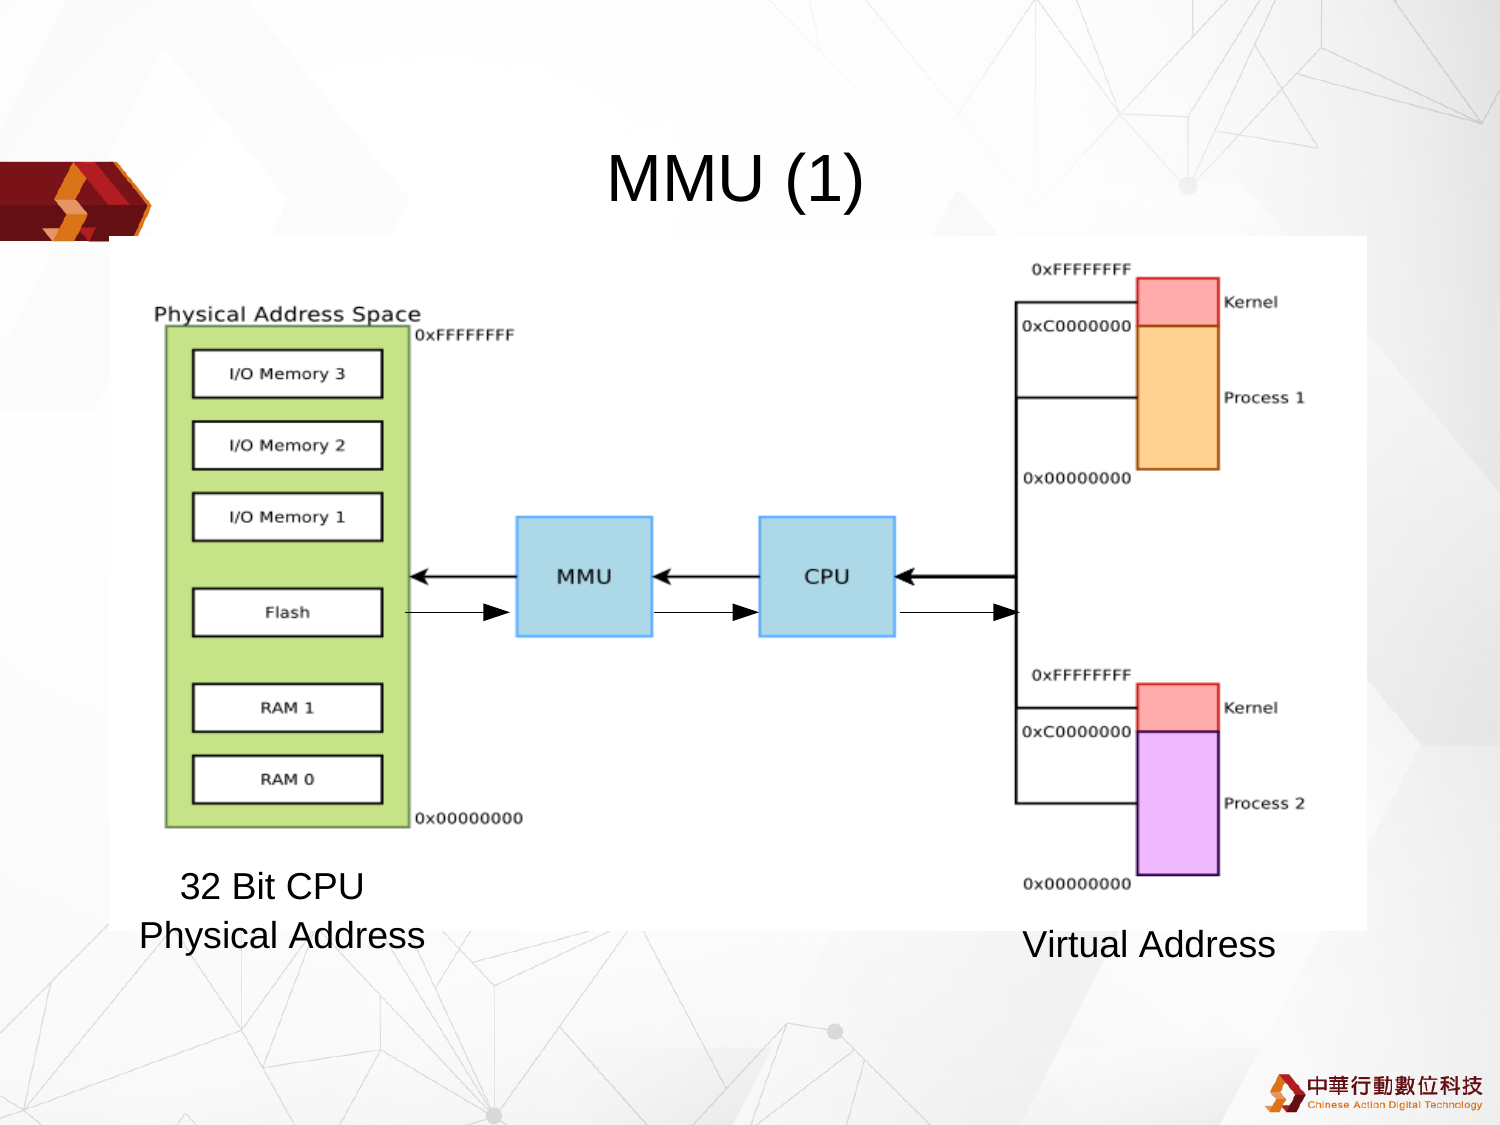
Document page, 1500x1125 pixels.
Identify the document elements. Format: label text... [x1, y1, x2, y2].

text_box Physical Address [123, 903, 510, 964]
text_box Virtual Address [1007, 912, 1336, 973]
text_box 32 Bit CPU [165, 855, 421, 903]
picture [0, 0, 1500, 1125]
title MMU (1) [107, 101, 1367, 255]
